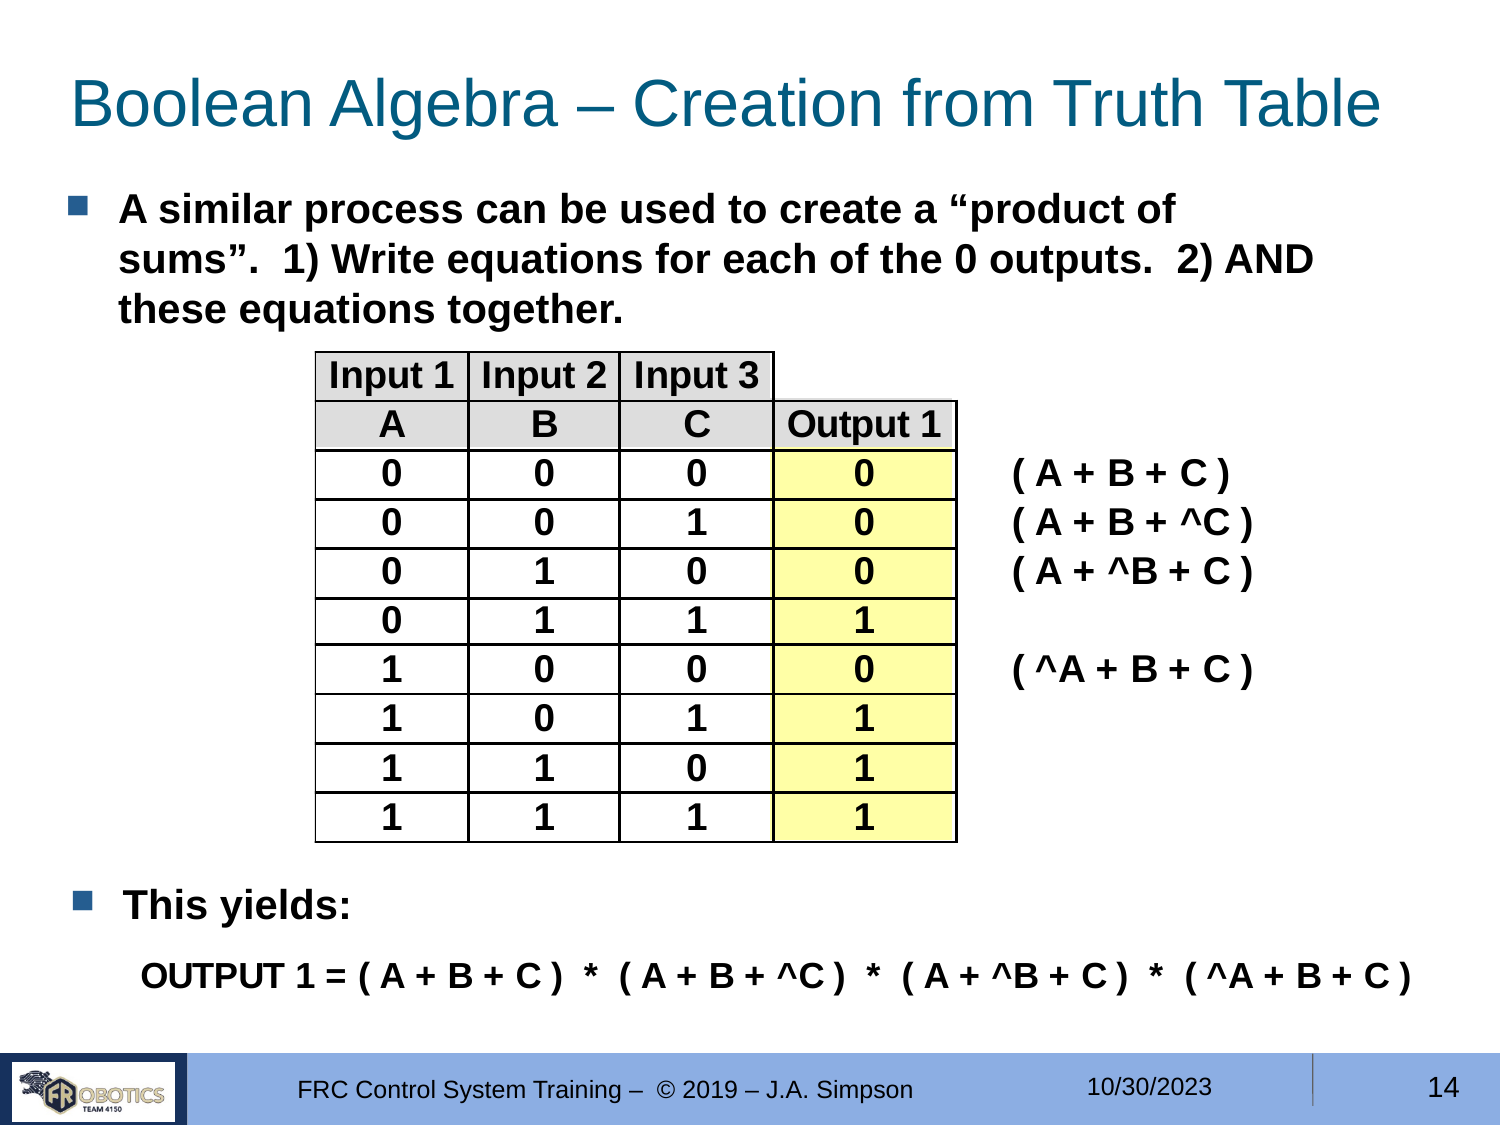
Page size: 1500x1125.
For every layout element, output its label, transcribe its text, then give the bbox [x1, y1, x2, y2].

slide_number <number> [1337, 1072, 1475, 1100]
footer FRC Control System Training – © 2019 – J.A. Simpson [225, 1074, 988, 1103]
slide_number 10/30/2023 [1012, 1071, 1288, 1100]
picture [136, 956, 1487, 1004]
list This yields: [60, 870, 1345, 966]
picture [12, 1062, 175, 1122]
list A similar process can be used to create a “product of sums”. 1) Write equations for each of the 0 outputs. 2) AND these equations together. [55, 174, 1340, 271]
title Boolean Algebra – Creation from Truth Table [55, 52, 1443, 148]
picture [315, 351, 1259, 847]
